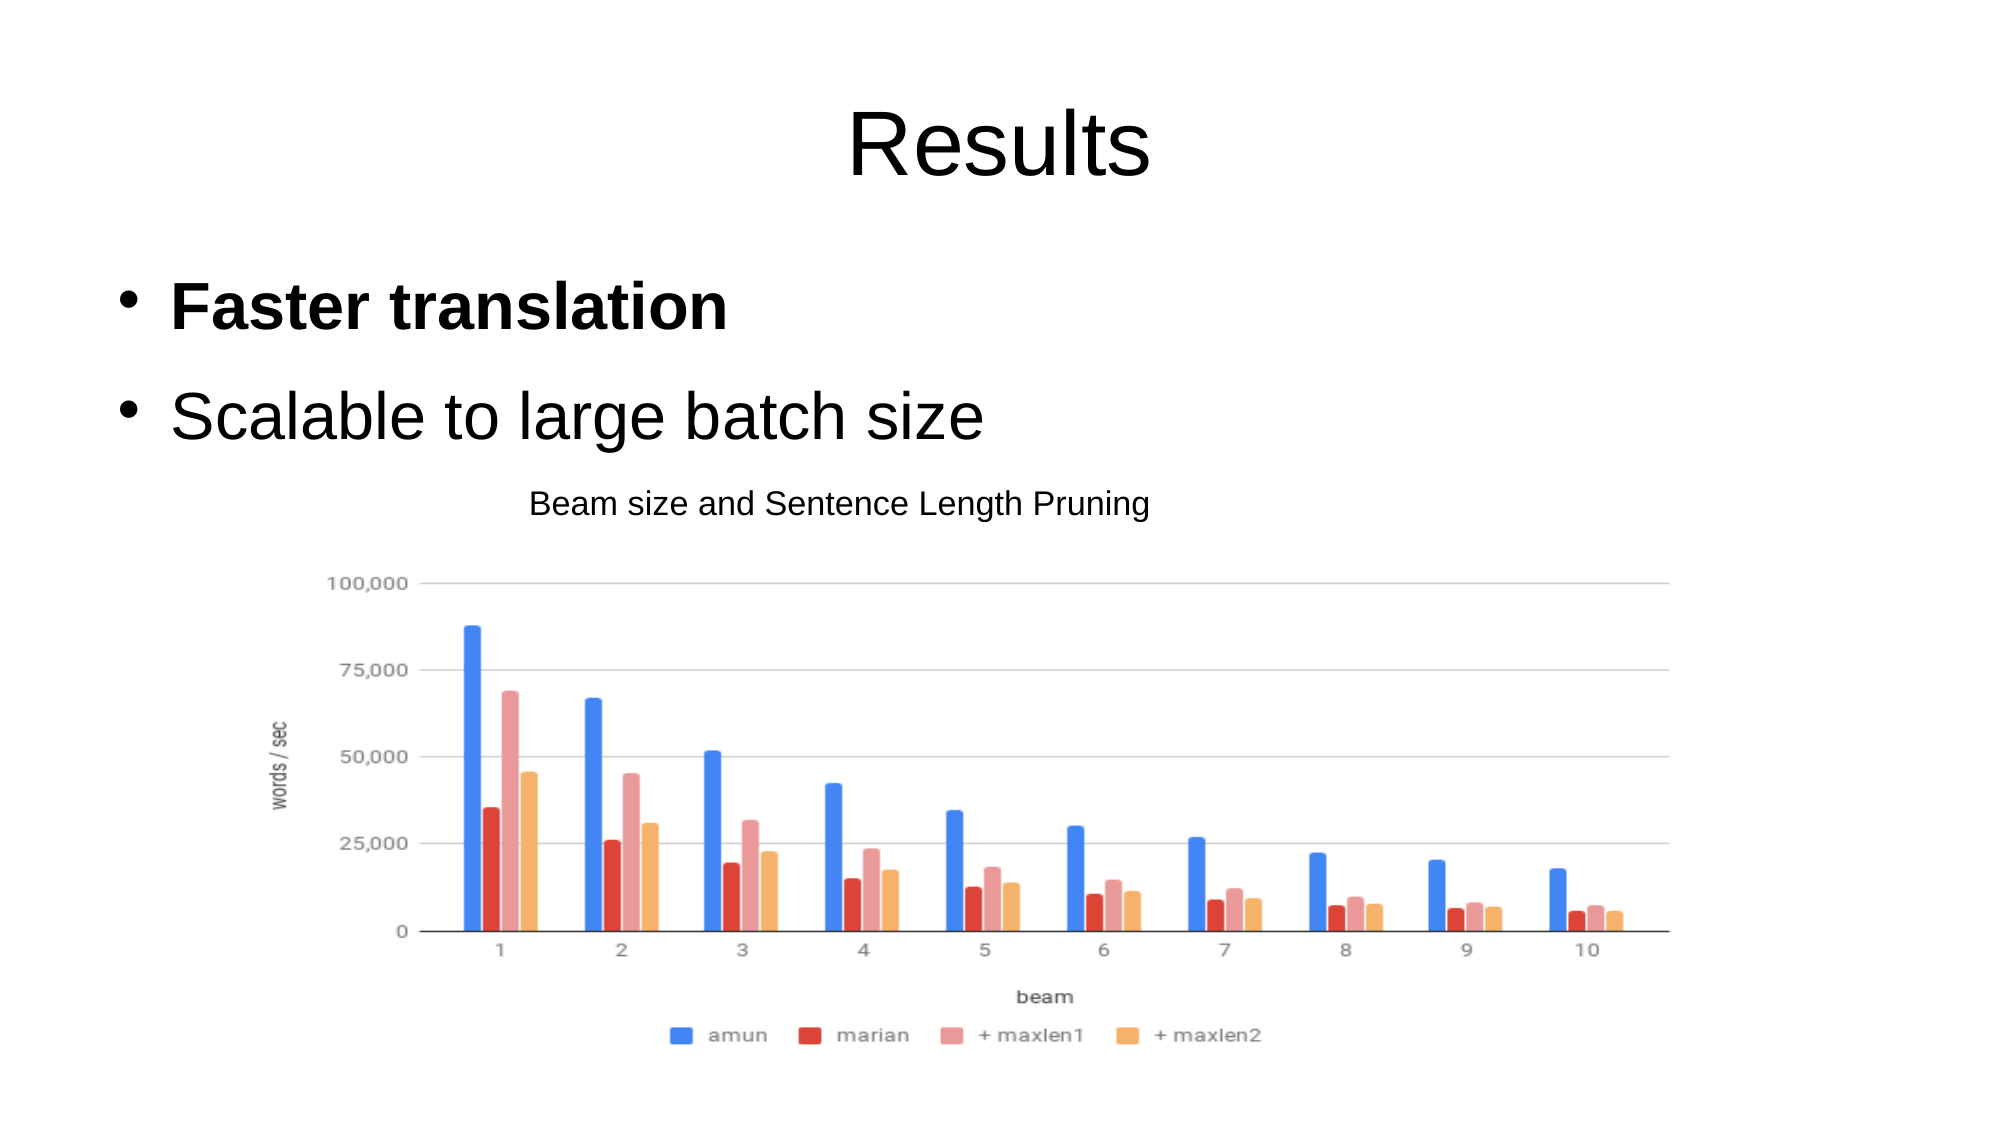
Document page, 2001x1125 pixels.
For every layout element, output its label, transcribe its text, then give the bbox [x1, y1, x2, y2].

text_box Results [99, 44, 1900, 233]
text_box Faster translation Scalable to large batch size [99, 263, 1900, 483]
picture [228, 546, 1705, 1073]
text_box Beam size and Sentence Length Pruning [514, 473, 1829, 527]
